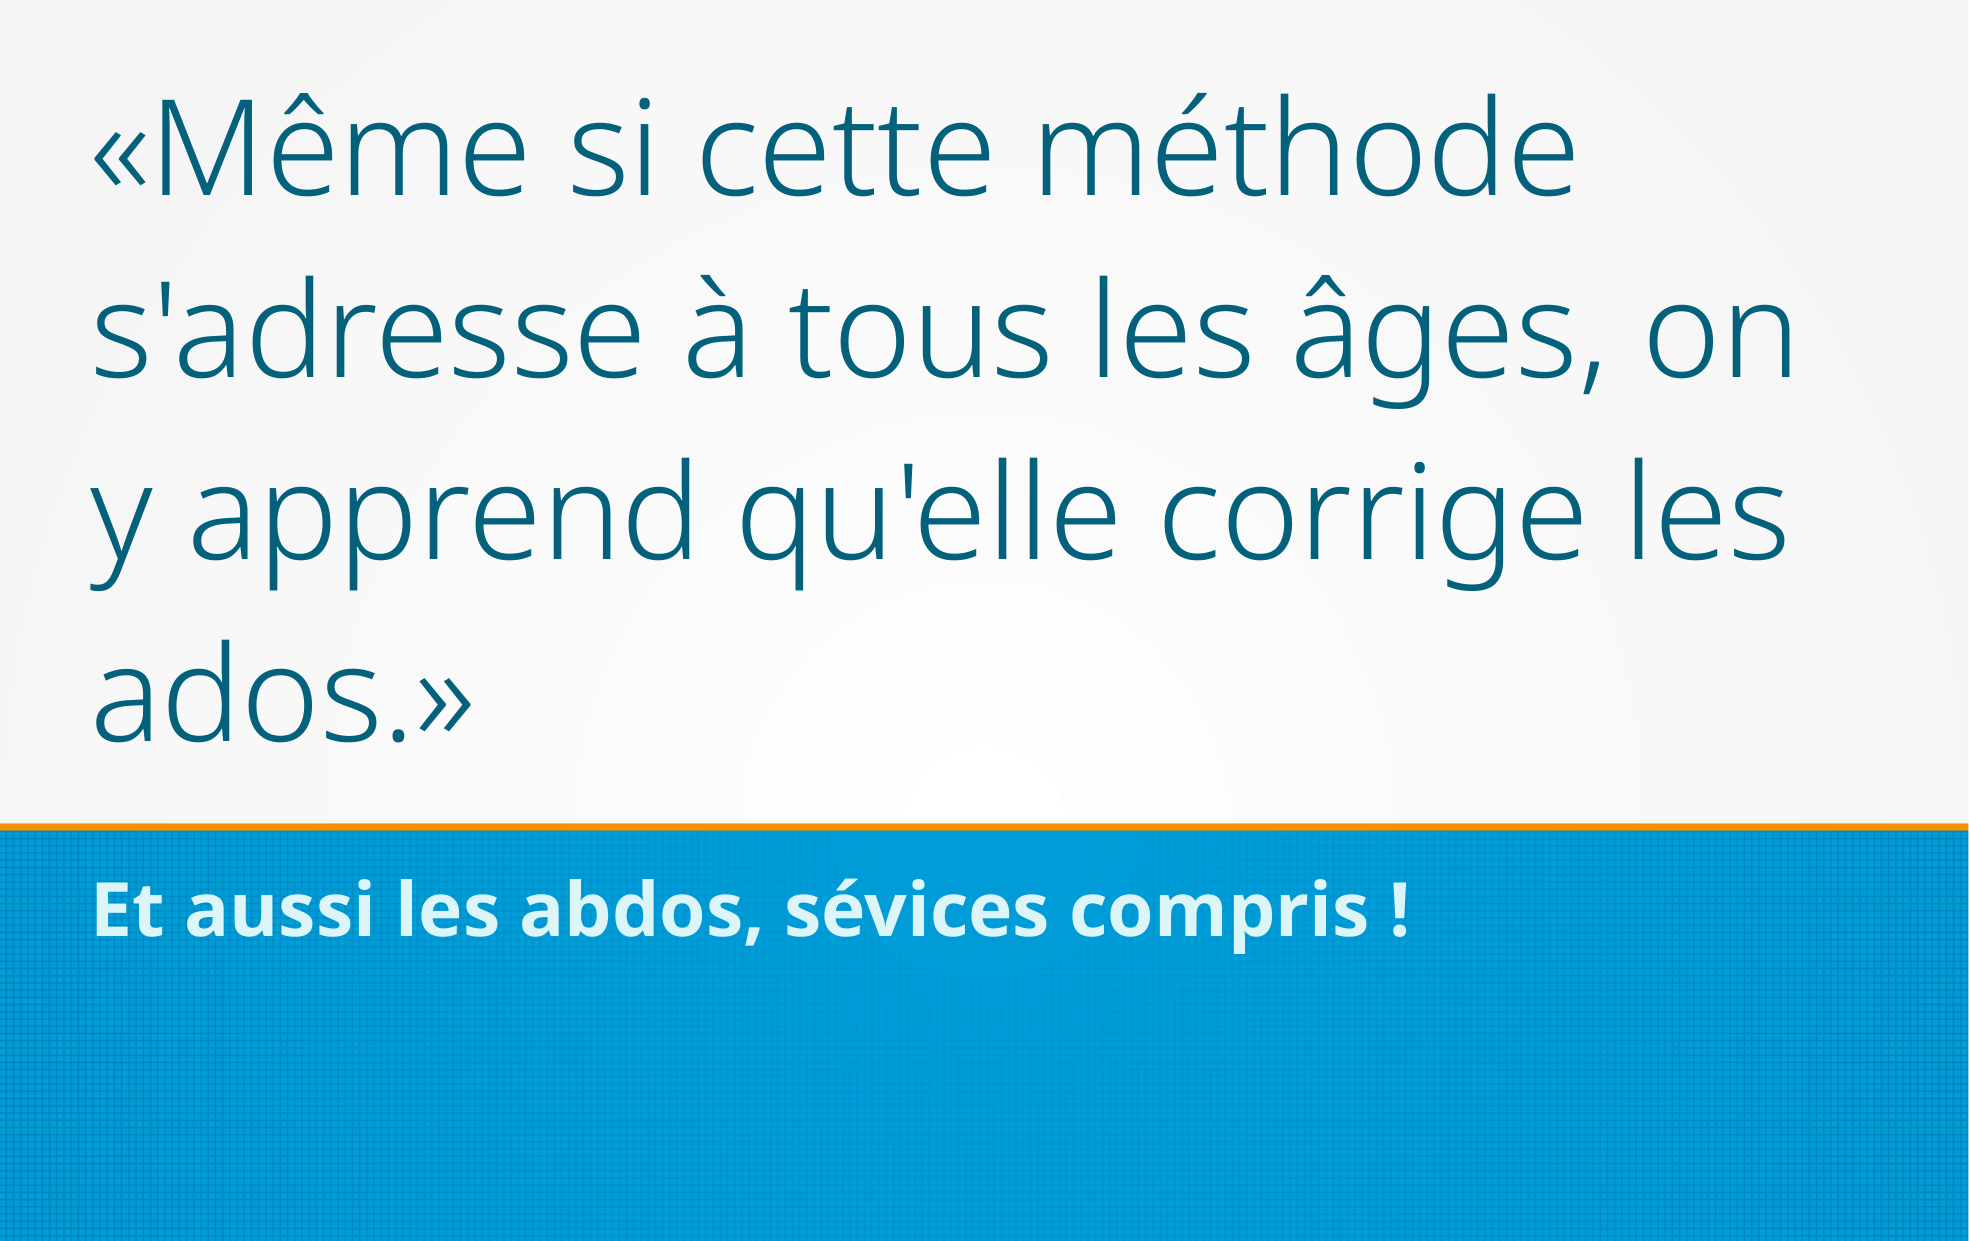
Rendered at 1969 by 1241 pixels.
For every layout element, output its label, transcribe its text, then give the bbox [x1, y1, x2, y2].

picture [0, 0, 1969, 830]
title «Même si cette méthode s'adresse à tous les âges, on y apprend qu'elle corrige les ados.» [90, 49, 1862, 781]
subtitle Et aussi les abdos, sévices compris ! [90, 855, 1861, 1111]
